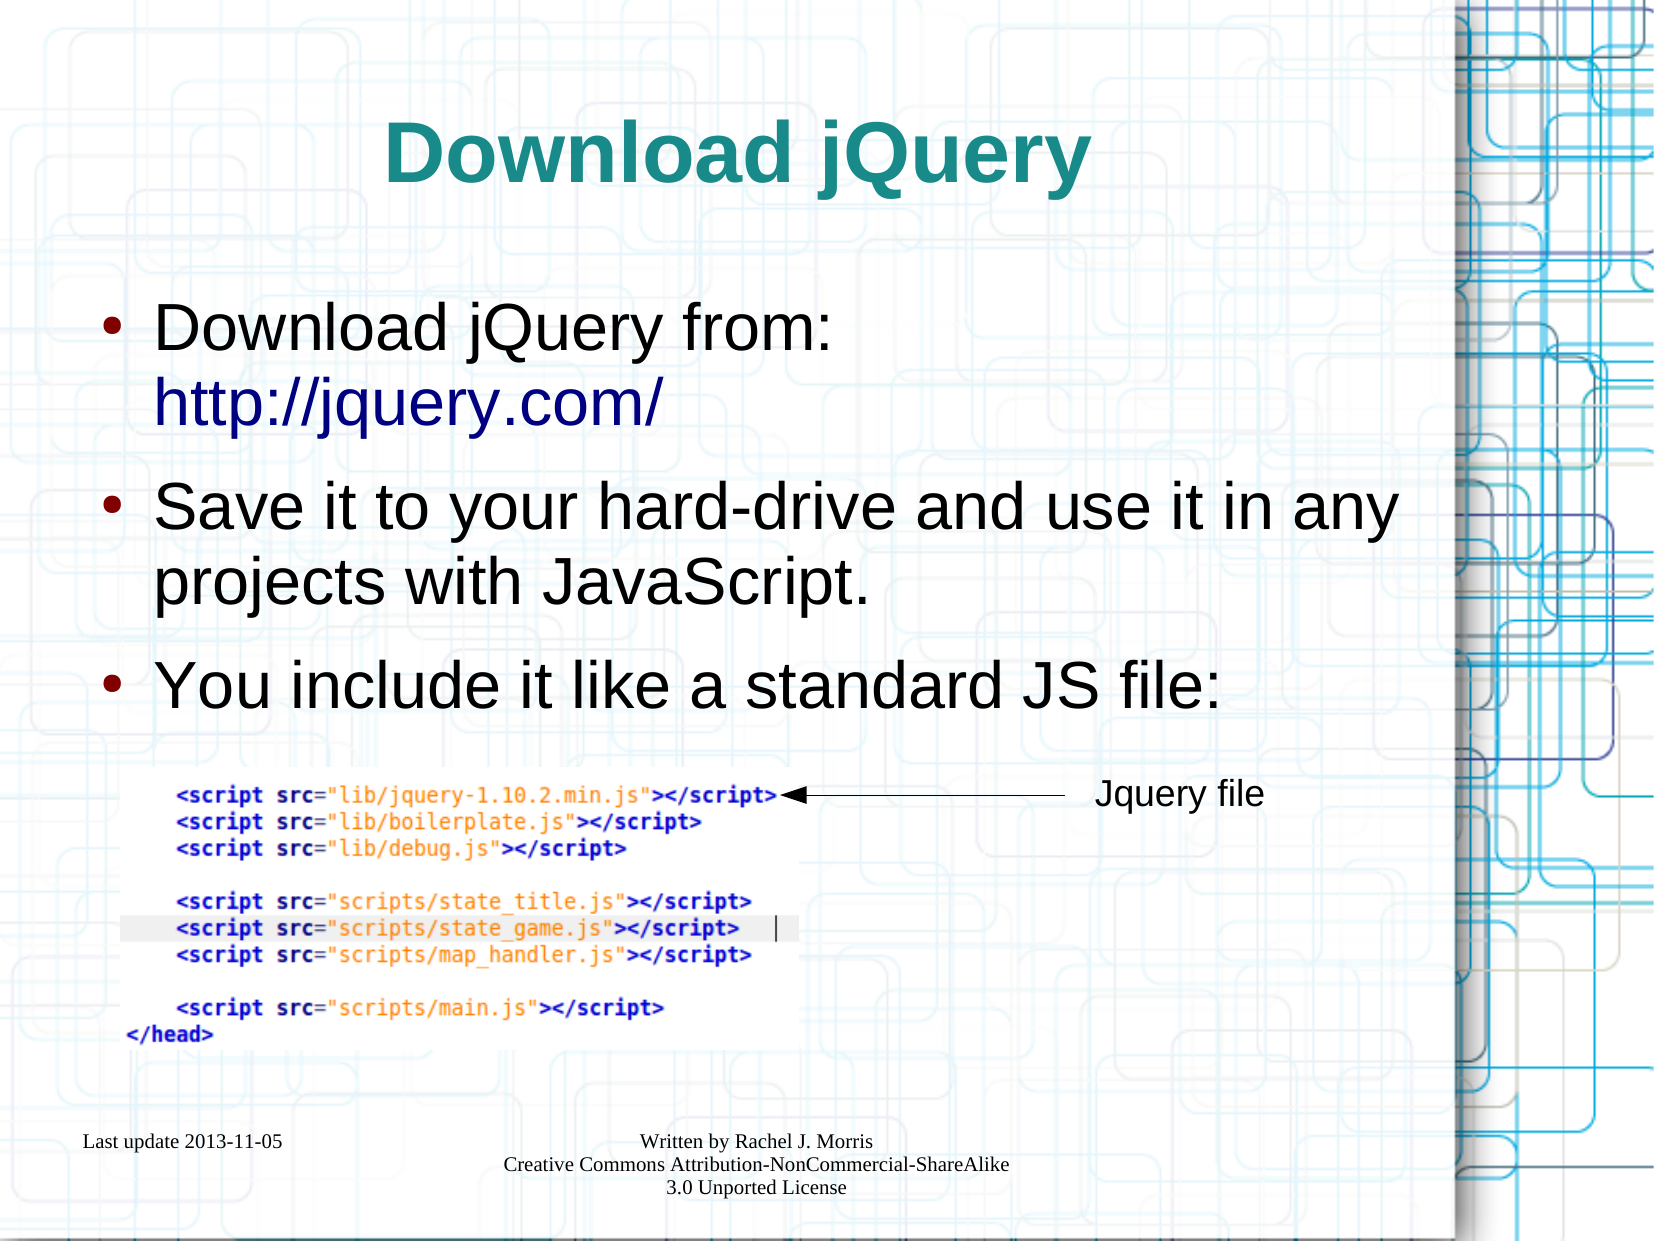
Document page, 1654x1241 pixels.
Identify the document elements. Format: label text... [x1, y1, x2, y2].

title Download jQuery [59, 49, 1418, 257]
picture [0, 0, 1654, 1241]
list Download jQuery from: http://jquery.com/ Save it to your hard-drive and use it in any projects with JavaScript. You include it like a standard JS file: [82, 290, 1418, 1010]
text_box Jquery file [1080, 765, 1381, 822]
